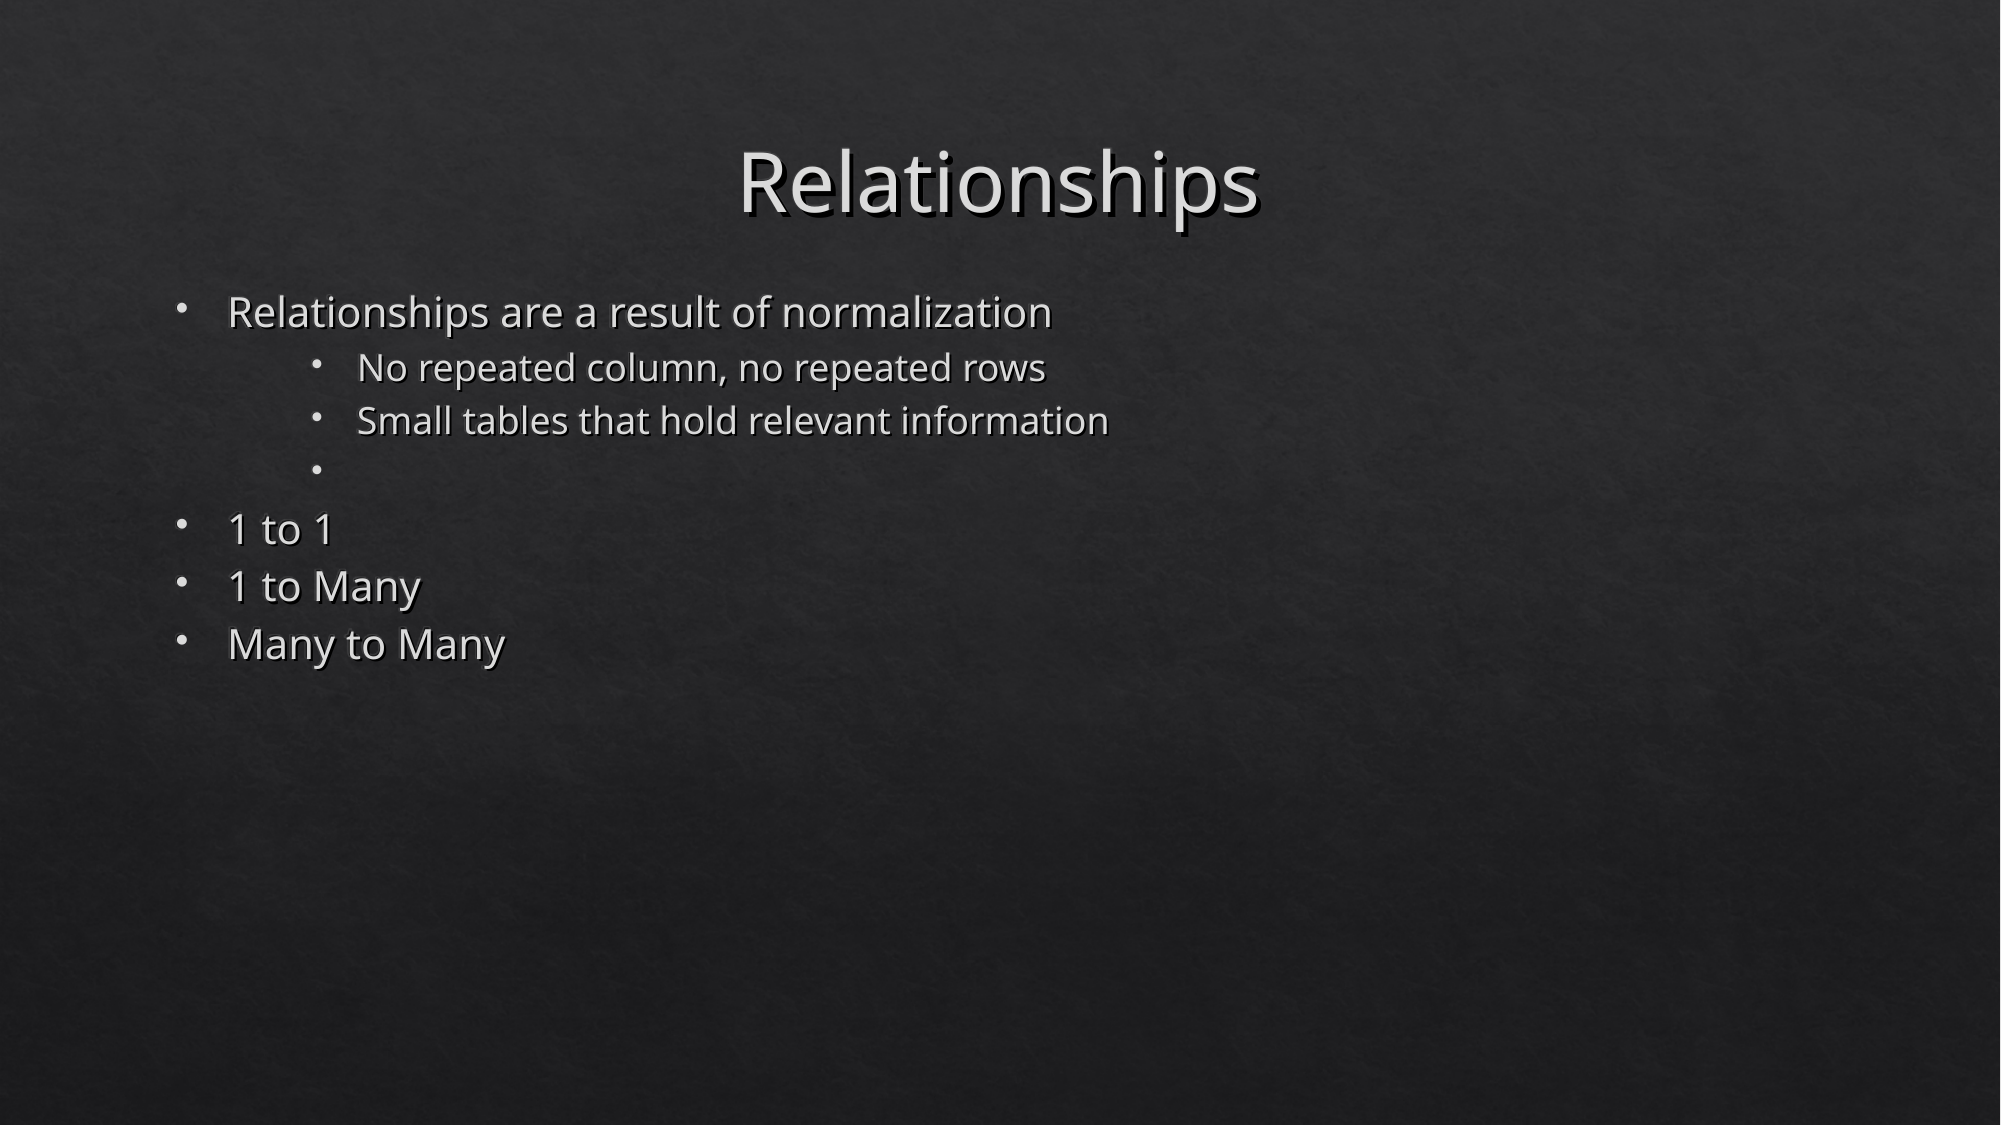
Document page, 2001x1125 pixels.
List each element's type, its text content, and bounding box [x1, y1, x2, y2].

title Relationships [149, 99, 1849, 260]
list Relationships are a result of normalization No repeated column, no repeated rows Small tables that hold relevant information 1 to 1 1 to Many Many to Many [149, 284, 1849, 950]
